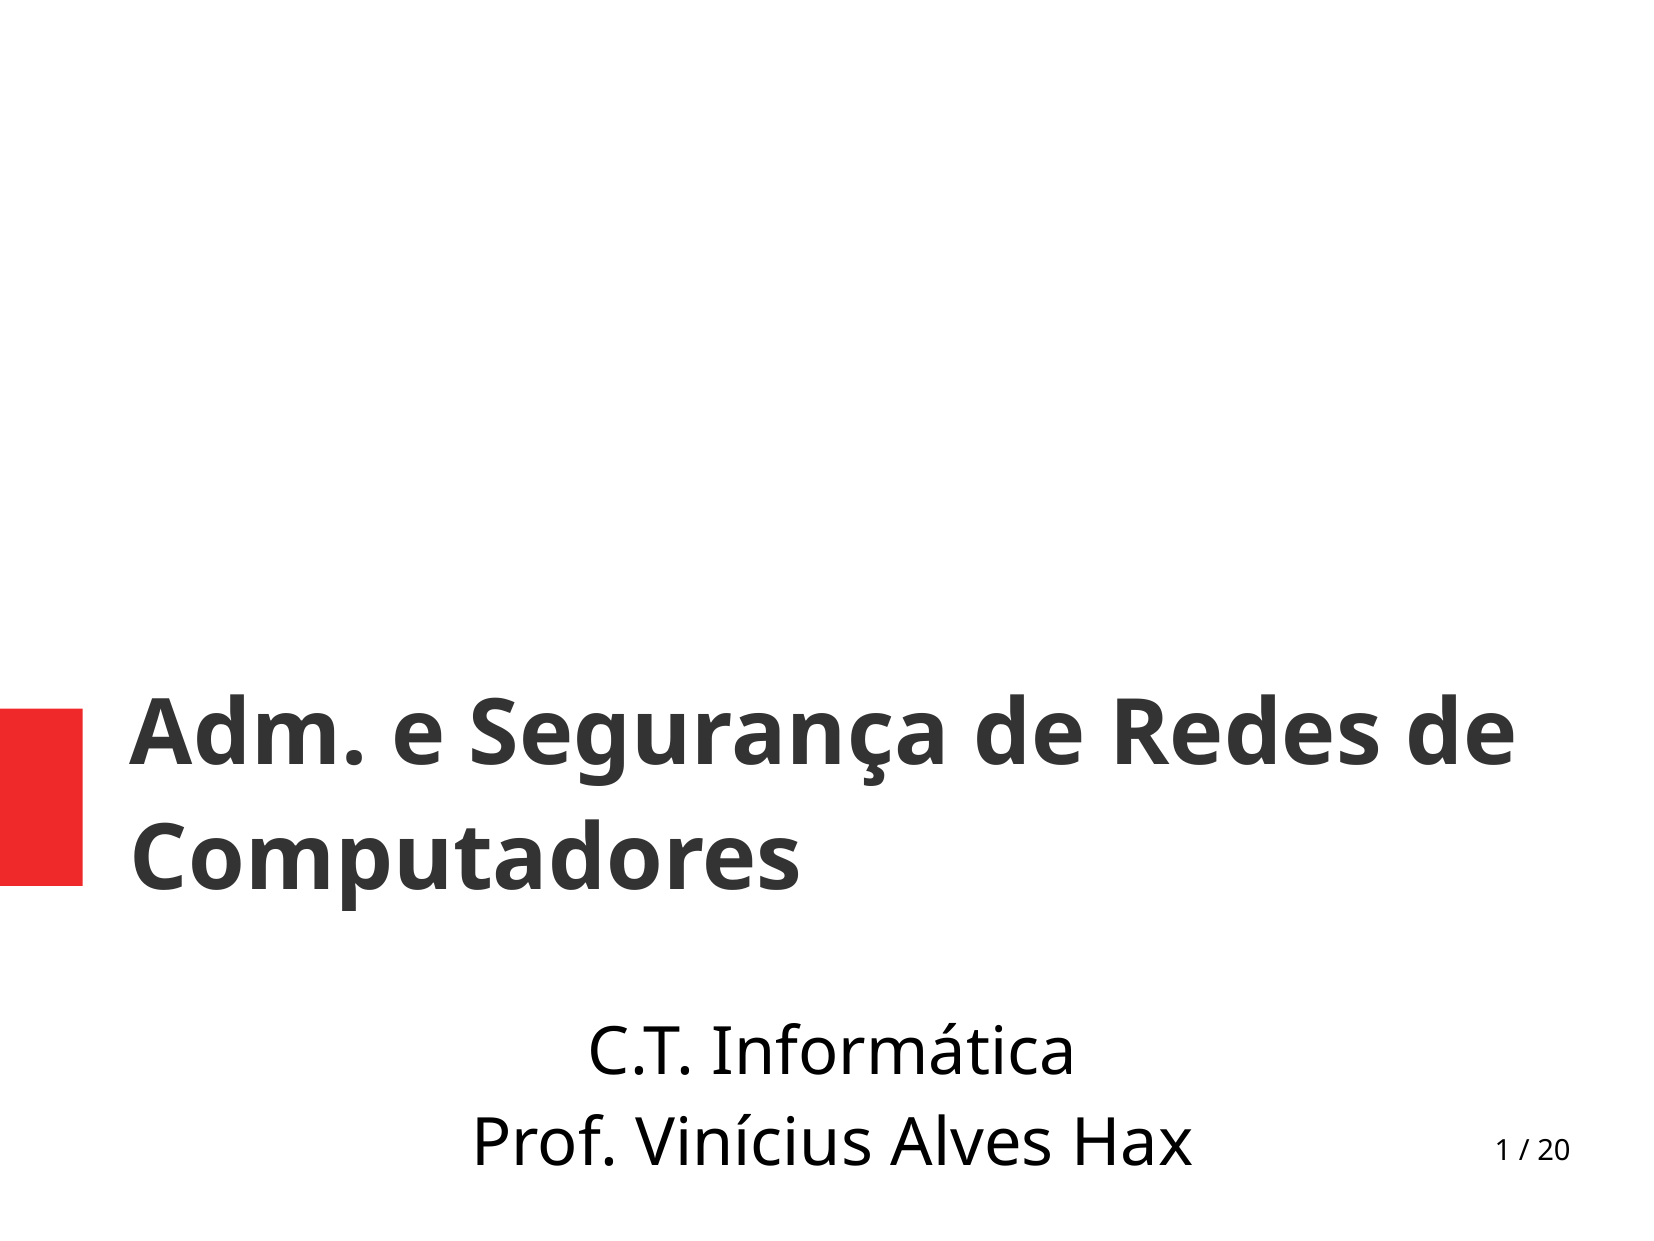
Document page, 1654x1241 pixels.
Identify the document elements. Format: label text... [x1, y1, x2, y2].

subtitle C.T. Informática Prof. Vinícius Alves Hax [129, 932, 1536, 1166]
title Adm. e Segurança de Redes de Computadores [129, 655, 1536, 928]
